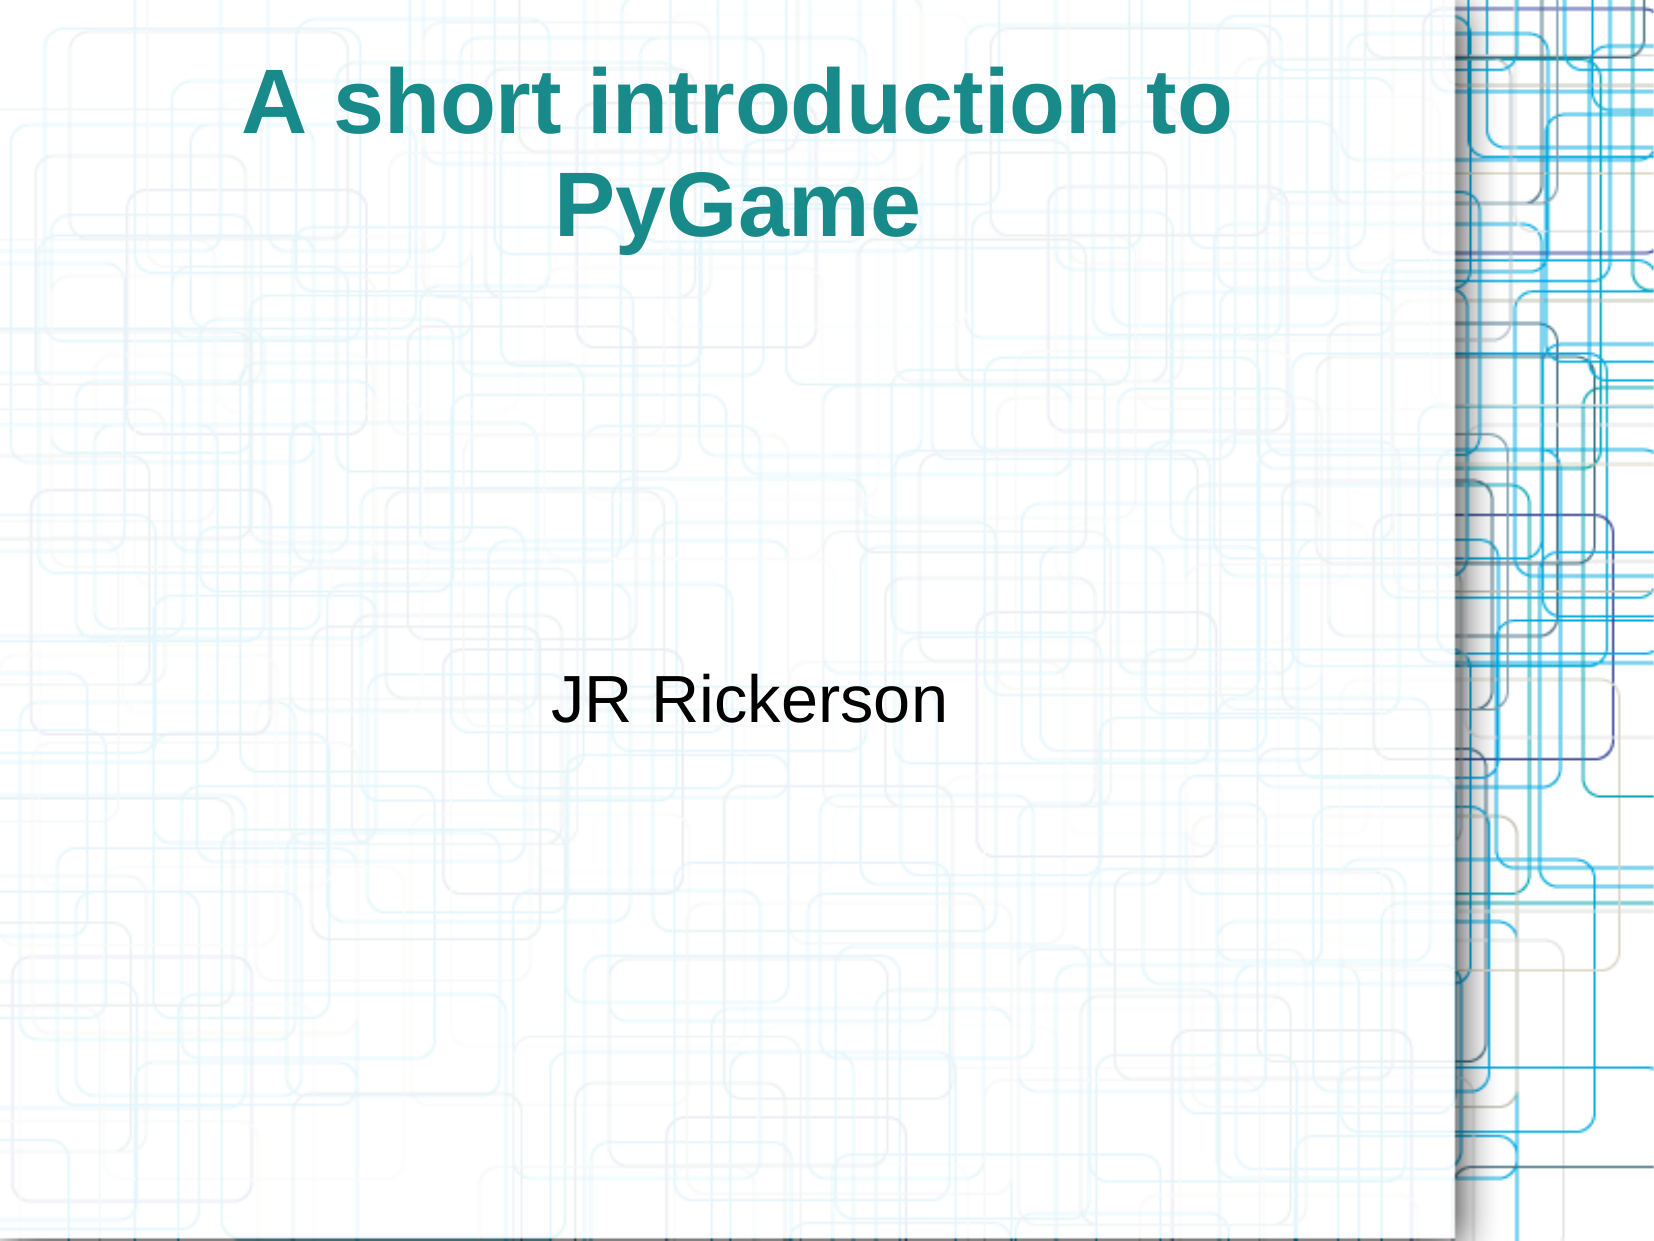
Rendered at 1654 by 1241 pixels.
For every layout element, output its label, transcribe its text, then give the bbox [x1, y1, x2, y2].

picture [0, 0, 1654, 1241]
title A short introduction to PyGame [59, 49, 1418, 257]
subtitle JR Rickerson [82, 290, 1418, 1109]
